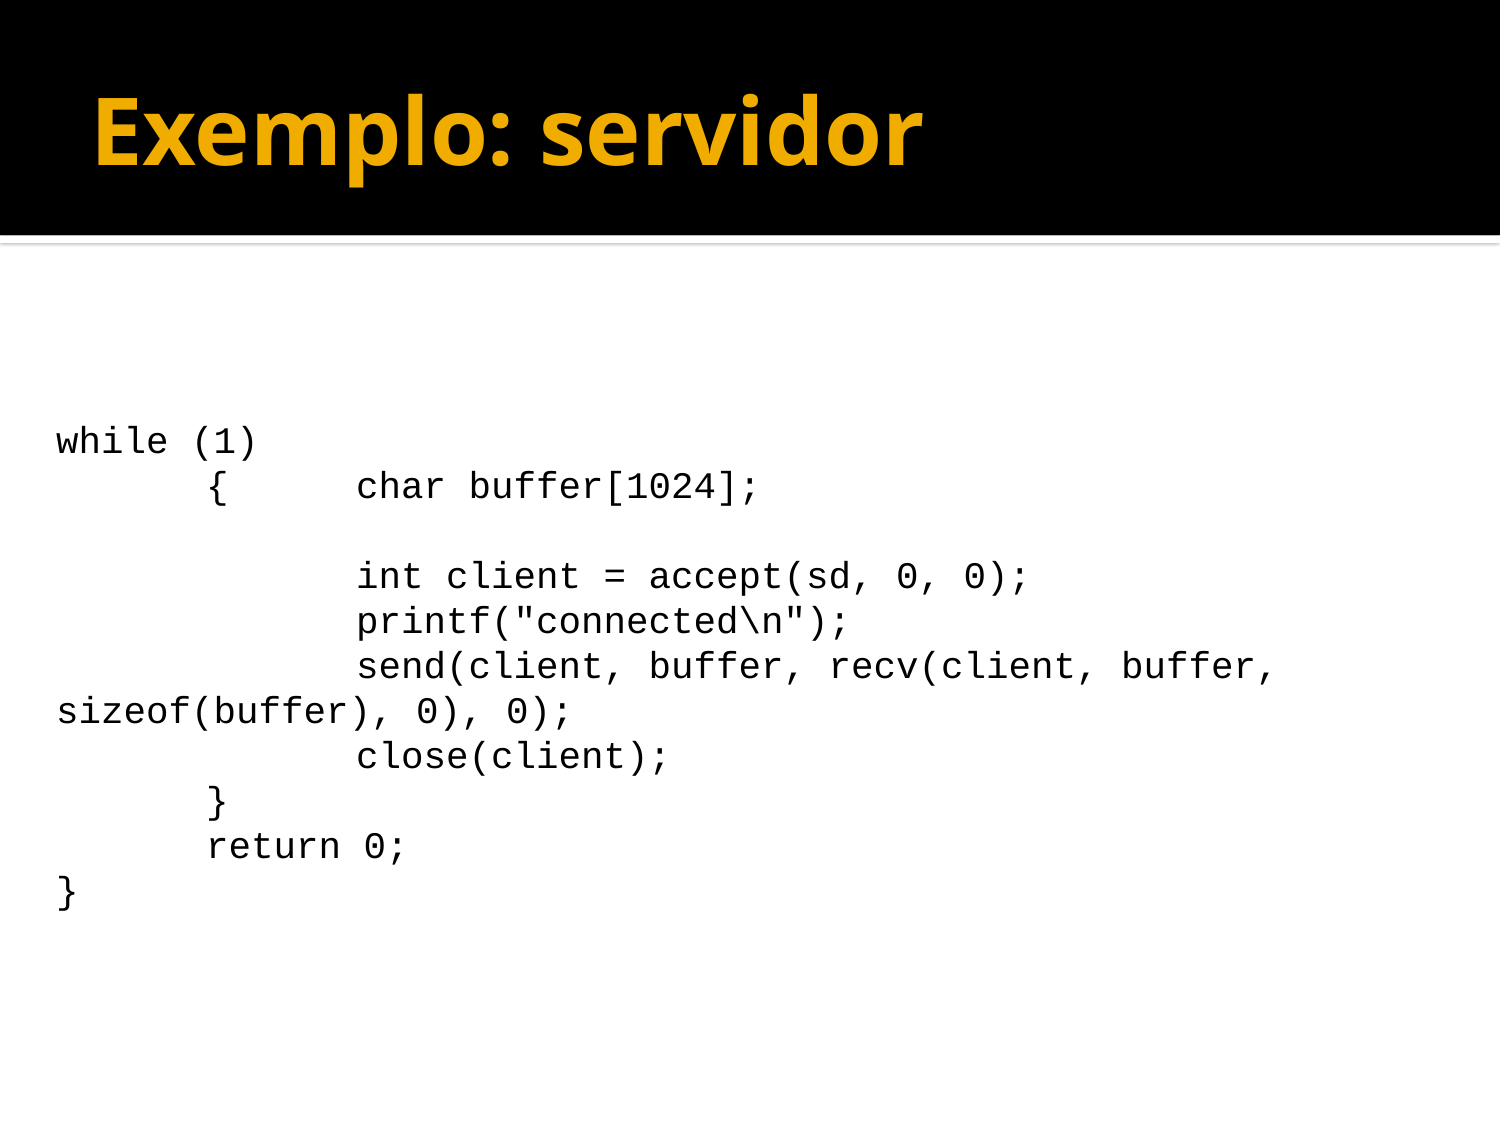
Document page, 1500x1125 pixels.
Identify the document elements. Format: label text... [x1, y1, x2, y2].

text_box while (1) { char buffer[1024]; int client = accept(sd, 0, 0); printf("connected\n"); send(client, buffer, recv(client, buffer, sizeof(buffer), 0), 0); close(client); } return 0; } [41, 408, 1500, 919]
title Exemplo: servidor [75, 25, 1425, 231]
